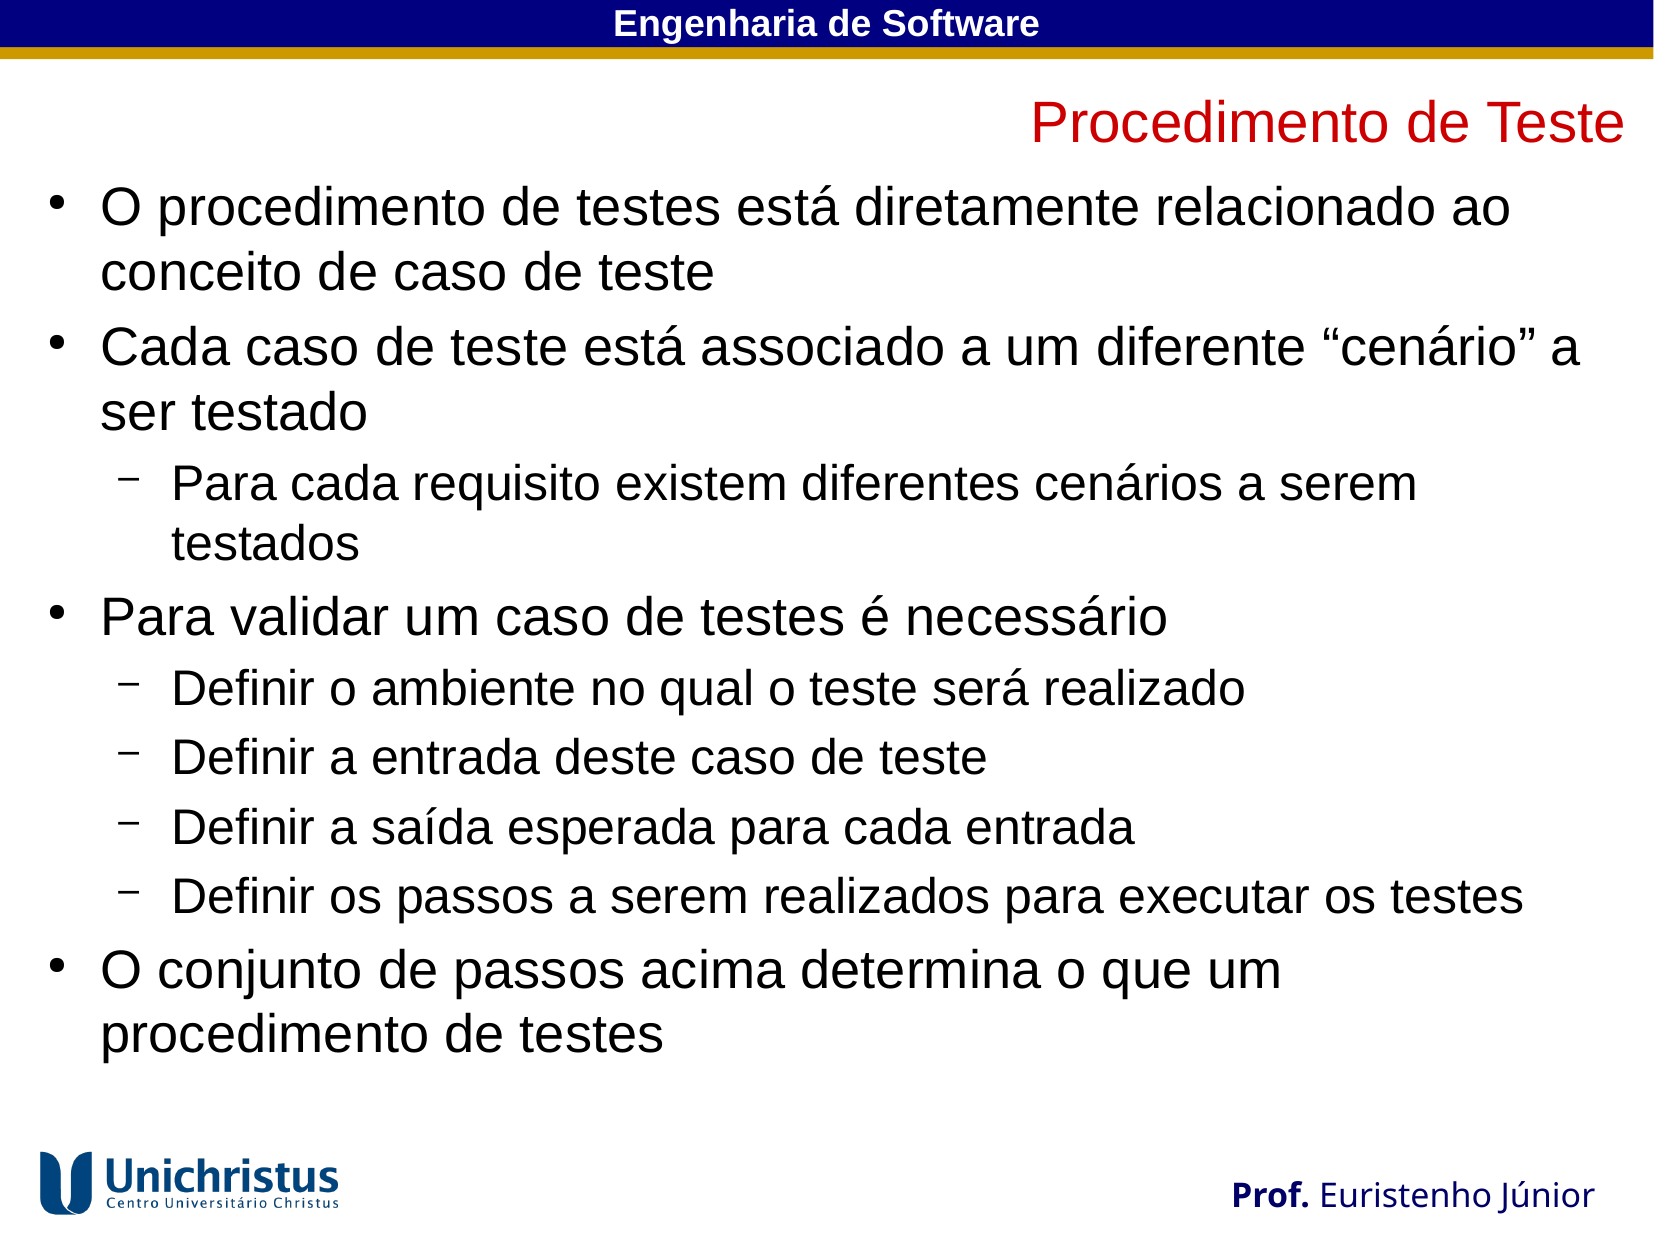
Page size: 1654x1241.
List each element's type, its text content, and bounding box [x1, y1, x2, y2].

picture [35, 1148, 343, 1217]
text_box Prof. Euristenho Júnior [1216, 1163, 1654, 1224]
text_box Procedimento de Teste [1015, 82, 1642, 189]
text_box [0, 48, 1654, 60]
list O procedimento de testes está diretamente relacionado ao conceito de caso de teste Cada caso de teste está associado a um diferente “cenário” a ser testado Para cada requisito existem diferentes cenários a serem testados Para validar um caso de testes é necessário Definir o ambiente no qual o teste será realizado Definir a entrada deste caso de teste Definir a saída esperada para cada entrada Definir os passos a serem realizados para executar os testes O conjunto de passos acima determina o que um procedimento de testes [14, 163, 1619, 1072]
text_box Engenharia de Software [0, 0, 1654, 48]
